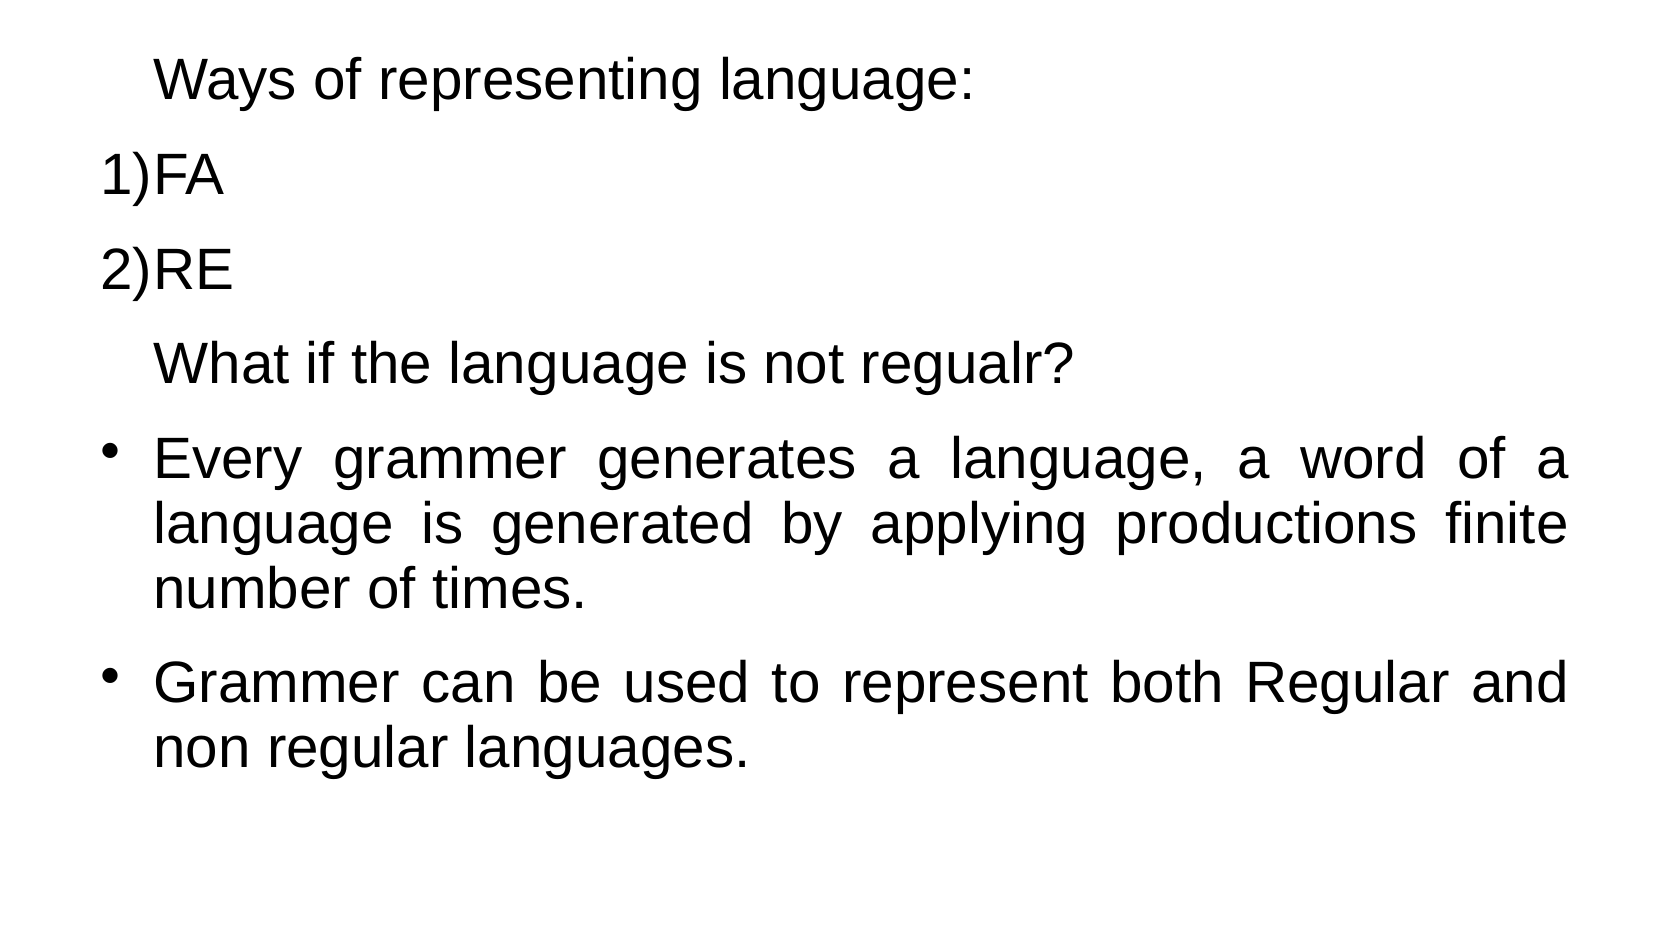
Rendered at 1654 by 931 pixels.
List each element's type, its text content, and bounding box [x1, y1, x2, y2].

list Ways of representing language: FA RE What if the language is not regualr? Every grammer generates a language, a word of a language is generated by applying productions finite number of times. Grammer can be used to represent both Regular and non regular languages. [82, 47, 1571, 898]
